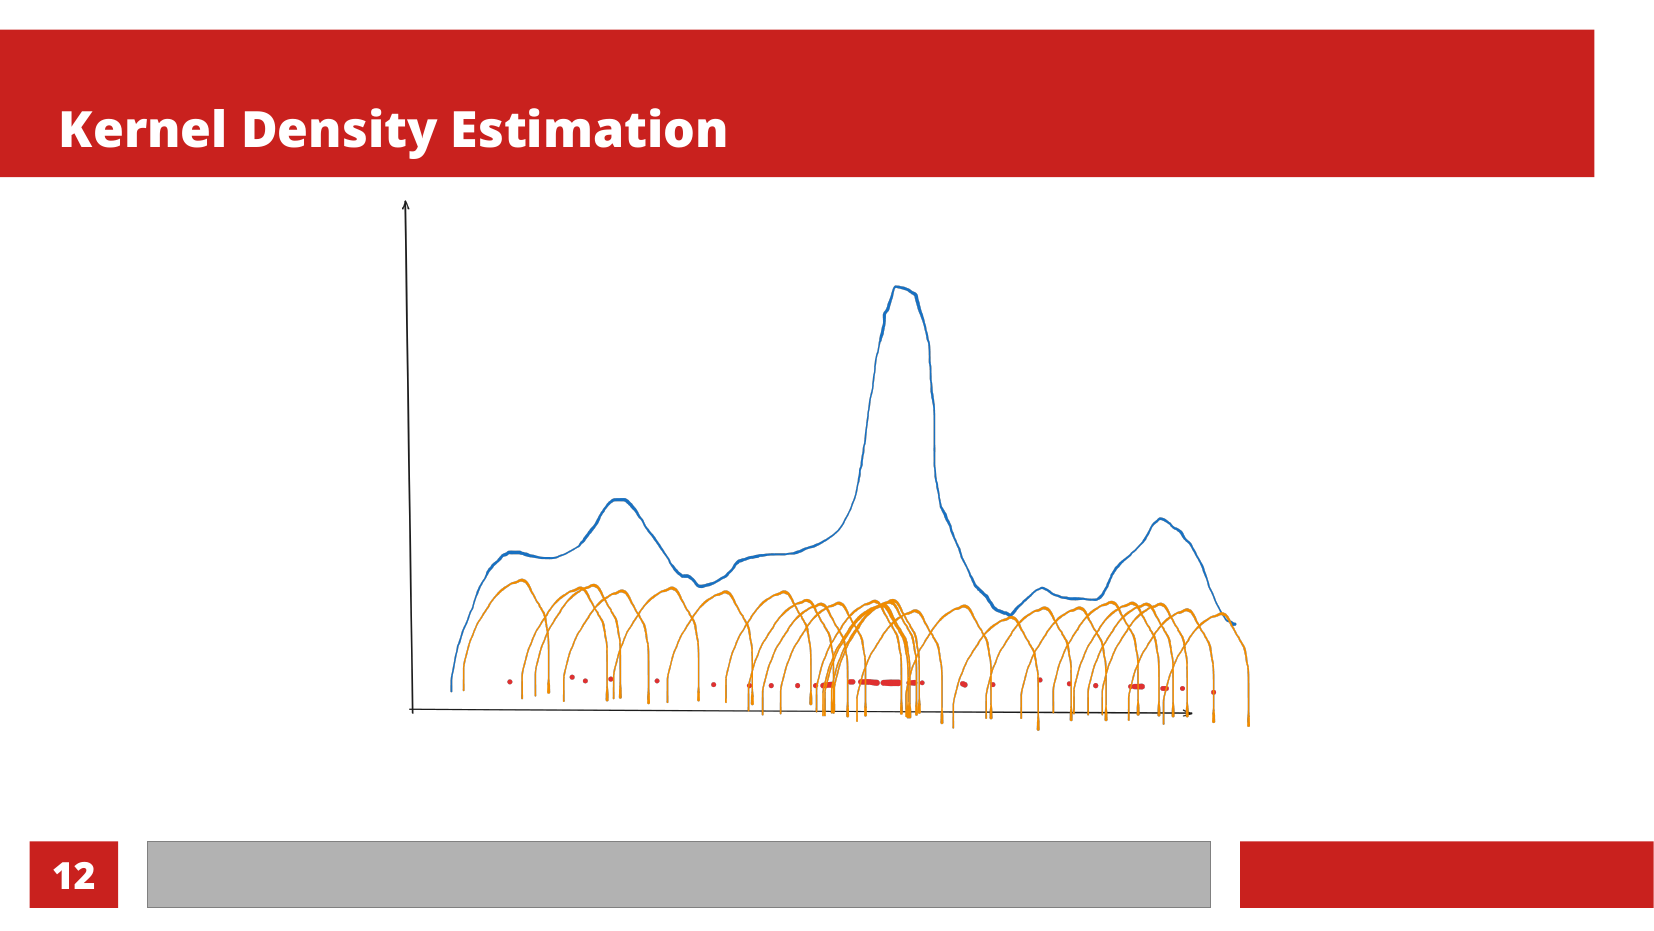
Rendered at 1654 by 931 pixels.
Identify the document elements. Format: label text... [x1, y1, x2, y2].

picture [402, 198, 1251, 732]
title Kernel Density Estimation [59, 44, 1595, 163]
